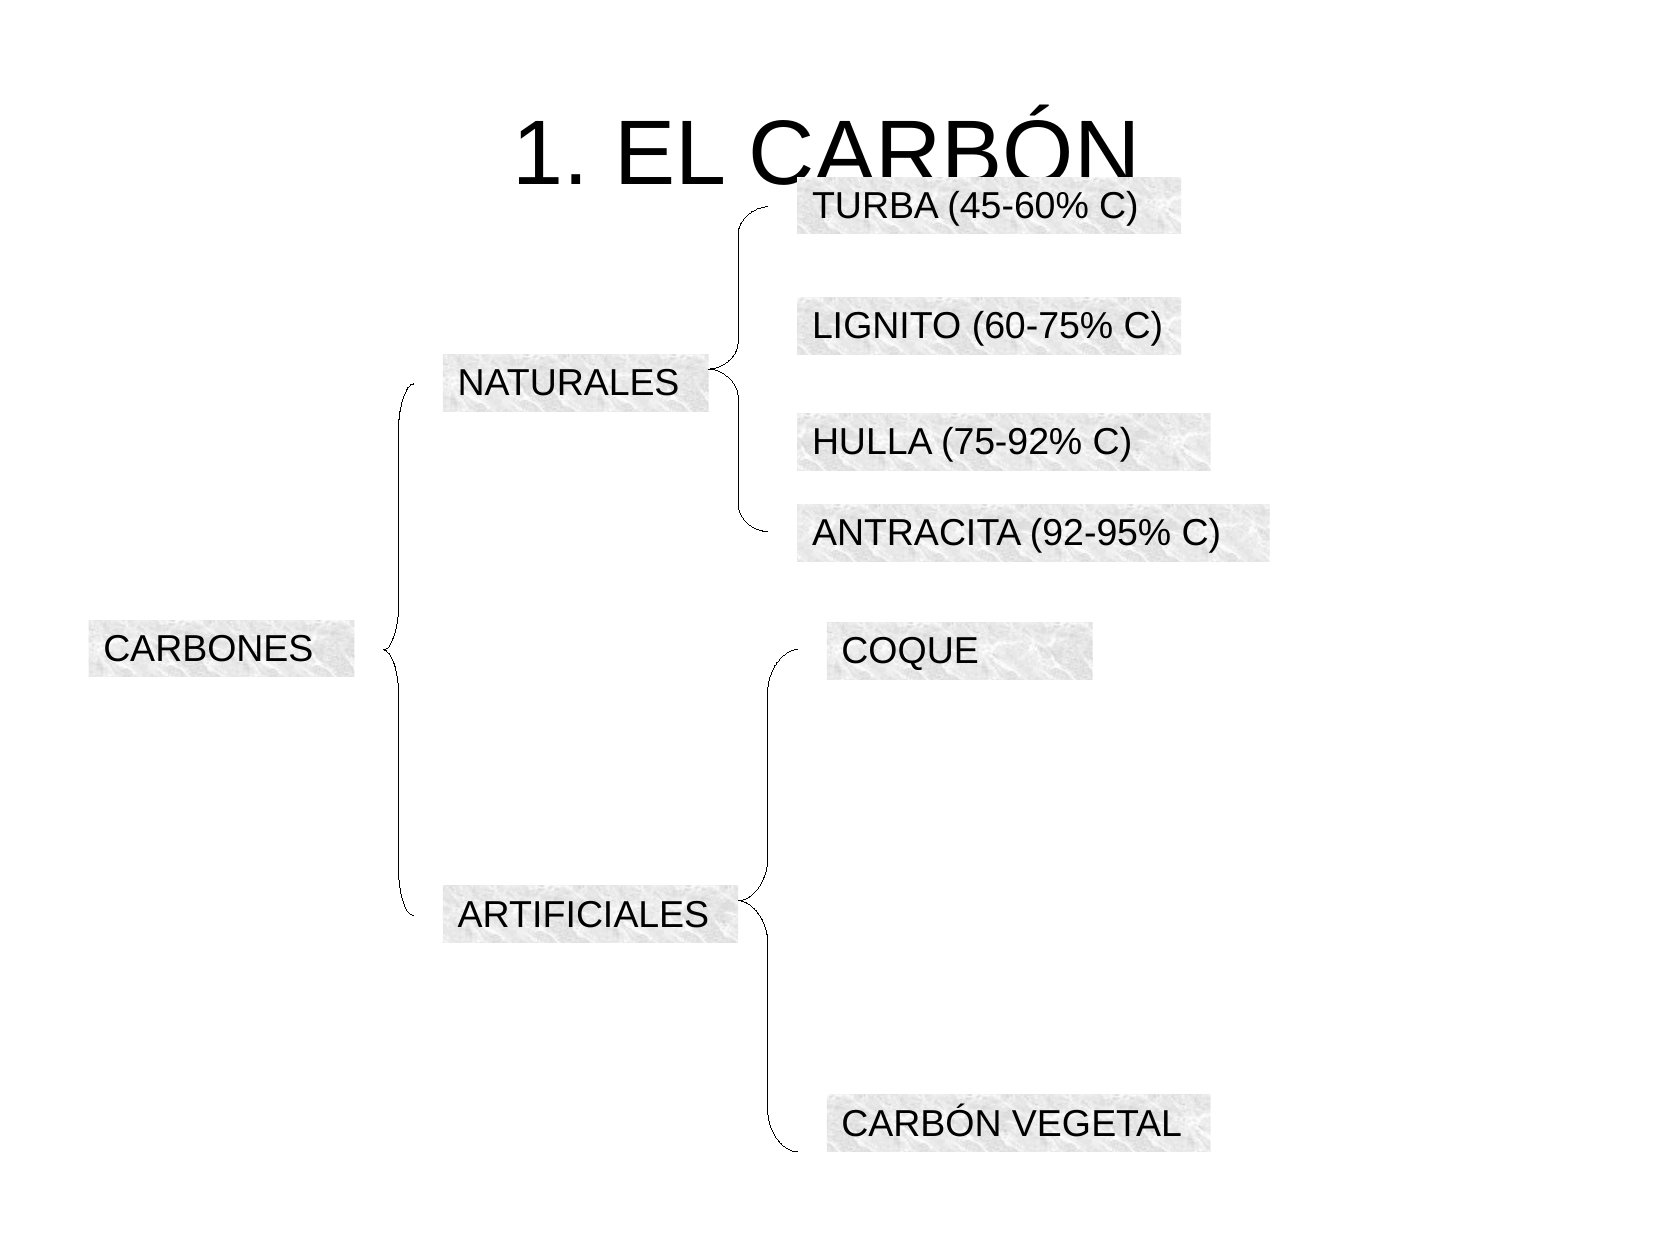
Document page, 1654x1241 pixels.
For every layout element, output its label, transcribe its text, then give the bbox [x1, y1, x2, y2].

title 1. EL CARBÓN [82, 56, 1571, 250]
text_box NATURALES [442, 354, 709, 412]
text_box ANTRACITA (92-95% C) [797, 504, 1270, 562]
text_box CARBONES [88, 620, 355, 677]
text_box TURBA (45-60% C) [797, 177, 1182, 234]
text_box HULLA (75-92% C) [797, 413, 1211, 471]
text_box COQUE [826, 622, 1093, 680]
text_box ARTIFICIALES [442, 885, 739, 943]
text_box CARBÓN VEGETAL [826, 1094, 1211, 1152]
text_box LIGNITO (60-75% C) [797, 297, 1182, 355]
